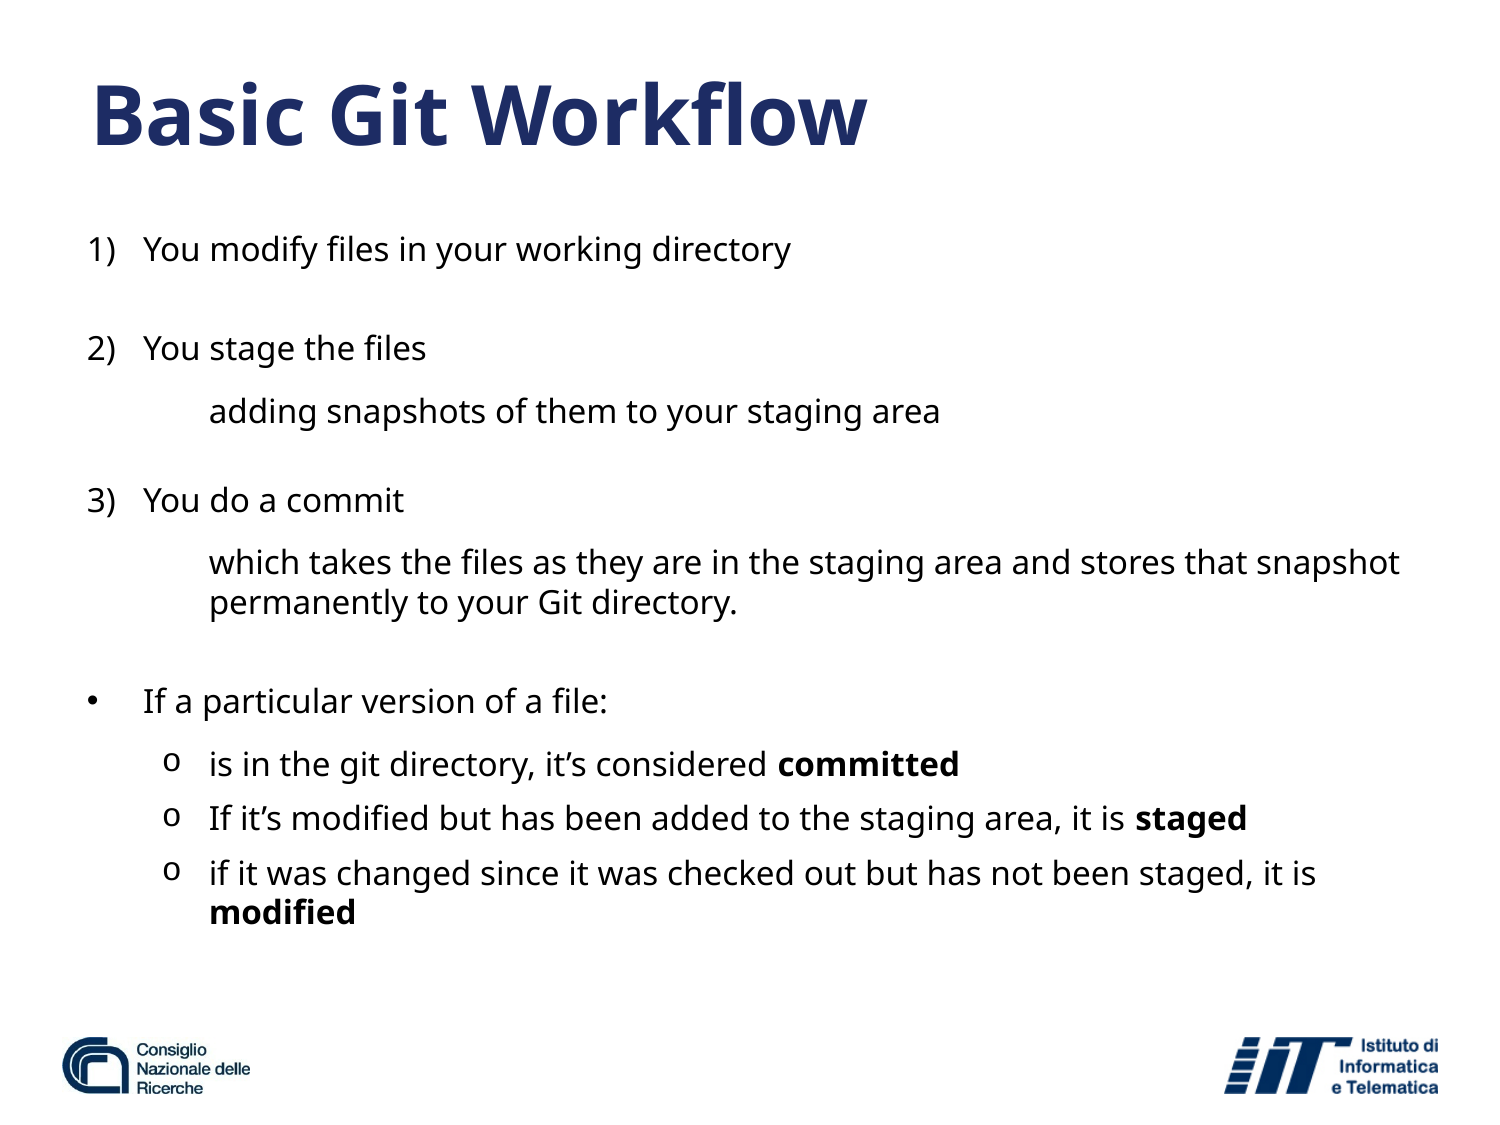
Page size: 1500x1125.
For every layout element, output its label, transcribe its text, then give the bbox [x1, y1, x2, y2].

picture [1224, 1037, 1438, 1094]
picture [62, 1037, 250, 1094]
title Basic Git Workflow [74, 45, 1449, 180]
list You modify files in your working directory You stage the files adding snapshots of them to your staging area You do a commit which takes the files as they are in the staging area and stores that snapshot permanently to your Git directory. If a particular version of a file: is in the git directory, it’s considered committed If it’s modified but has been added to the staging area, it is staged if it was changed since it was checked out but has not been staged, it is modified [71, 228, 1422, 1022]
